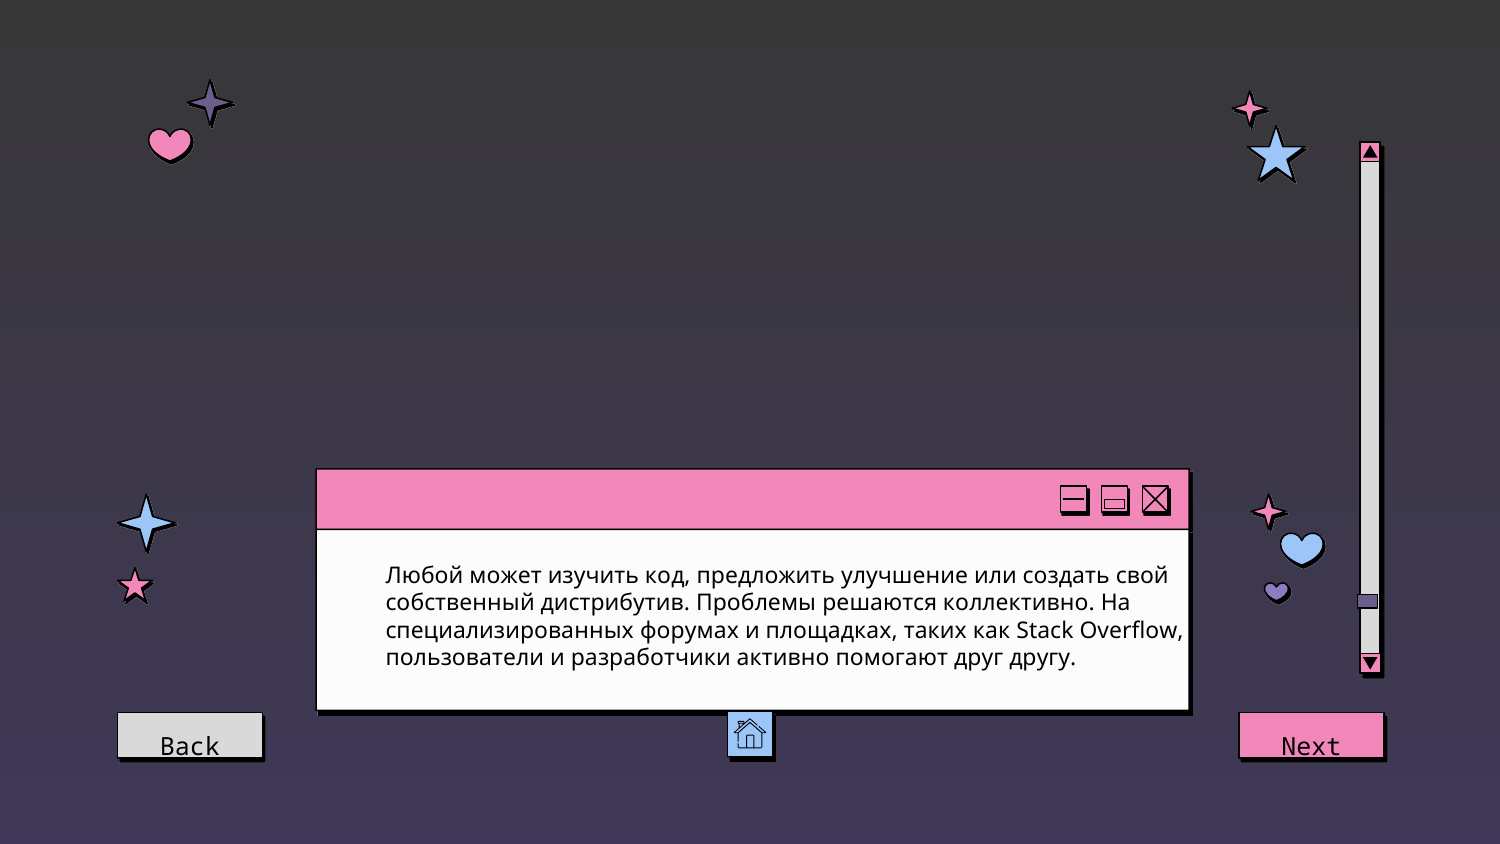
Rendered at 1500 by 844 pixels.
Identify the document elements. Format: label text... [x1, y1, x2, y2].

subtitle Back [129, 714, 251, 753]
text_box [117, 494, 176, 552]
text_box [148, 129, 192, 161]
list Любой может изучить код, предложить улучшение или создать свой собственный дистрибутив. Проблемы решаются коллективно. На специализированных форумах и площадках, таких как Stack Overflow, пользователи и разработчики активно помогают друг другу. [370, 539, 1208, 692]
text_box [1280, 533, 1324, 566]
text_box [117, 712, 263, 758]
text_box [117, 567, 153, 601]
text_box [1232, 90, 1268, 126]
text_box [1238, 712, 1384, 758]
text_box [1251, 494, 1286, 529]
text_box [187, 79, 233, 126]
subtitle Next [1250, 714, 1373, 753]
text_box [1247, 125, 1305, 181]
text_box [316, 468, 1190, 757]
text_box [1264, 582, 1289, 601]
text_box [1357, 142, 1380, 673]
